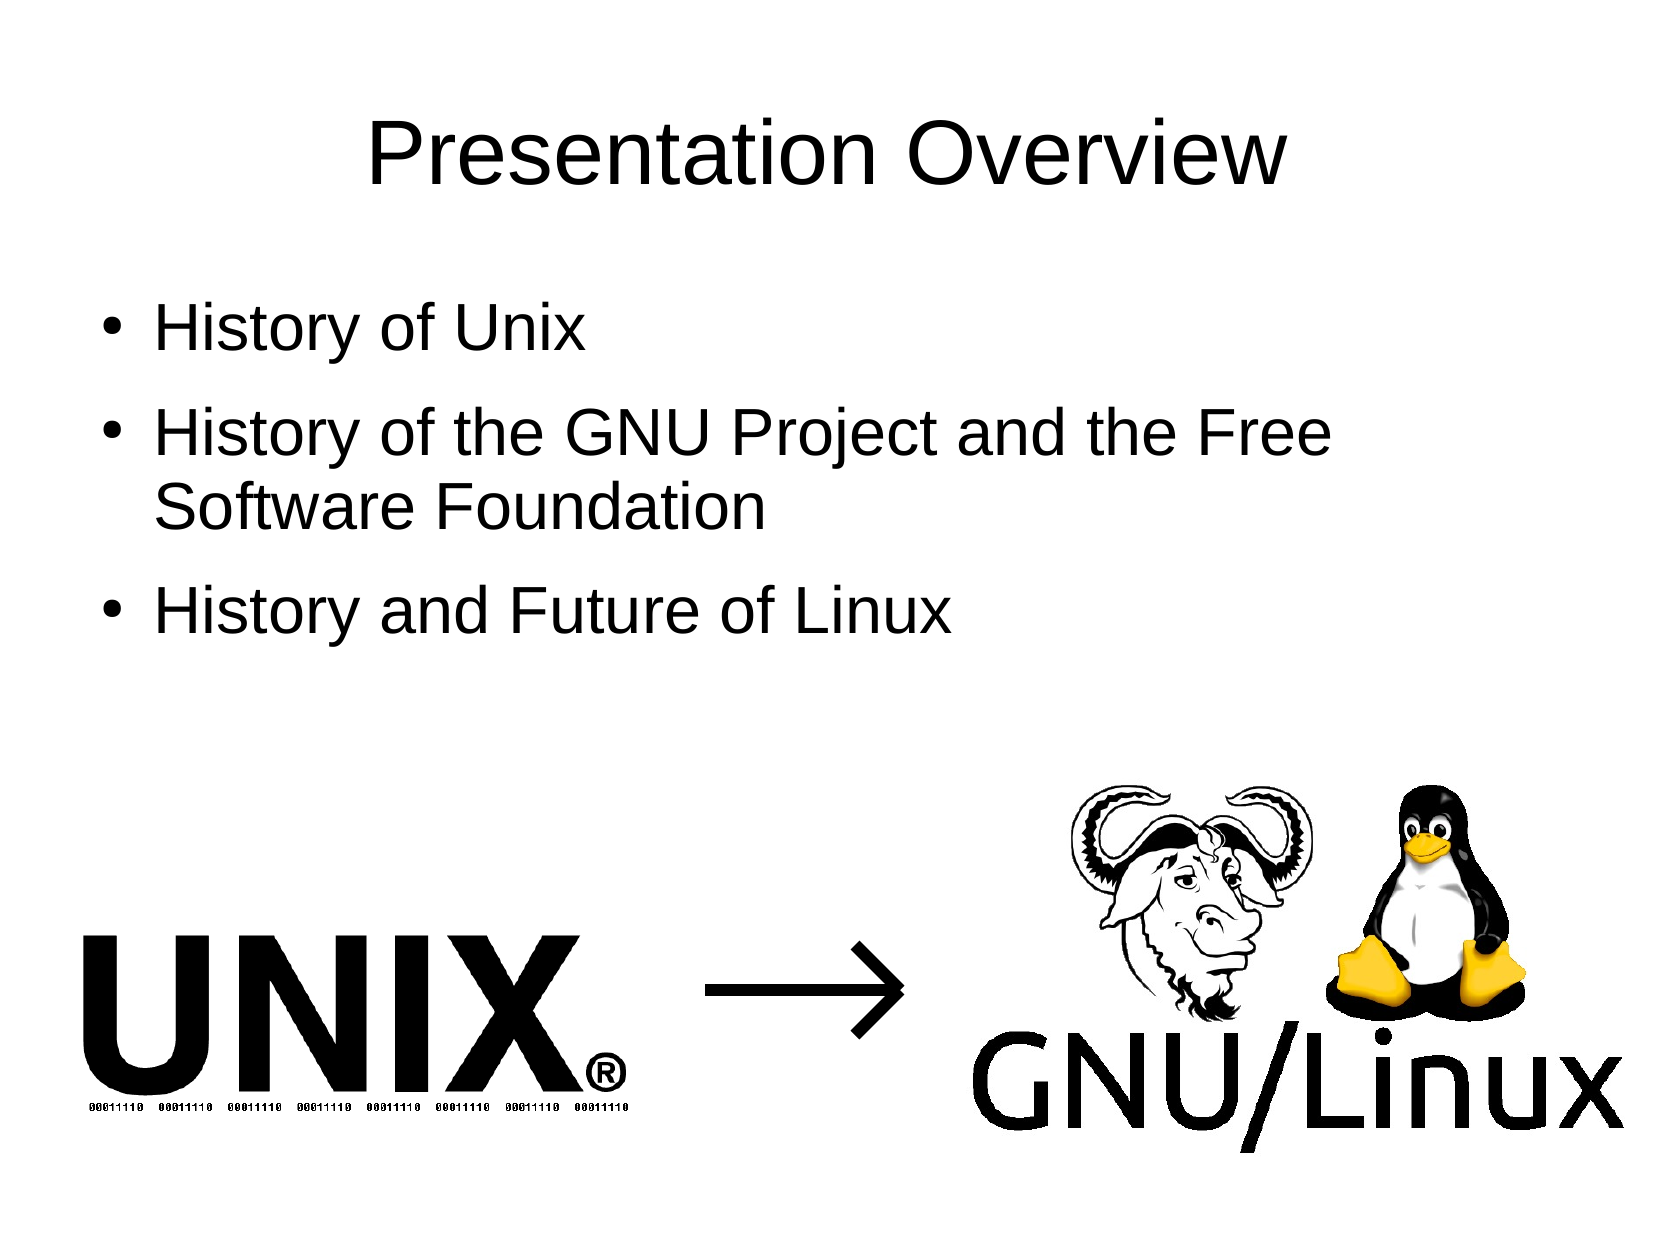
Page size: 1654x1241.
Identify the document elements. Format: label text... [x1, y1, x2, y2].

picture [54, 850, 643, 1238]
title Presentation Overview [82, 49, 1571, 257]
list History of Unix History of the GNU Project and the Free Software Foundation History and Future of Linux [82, 290, 1571, 1010]
picture [966, 778, 1630, 1159]
